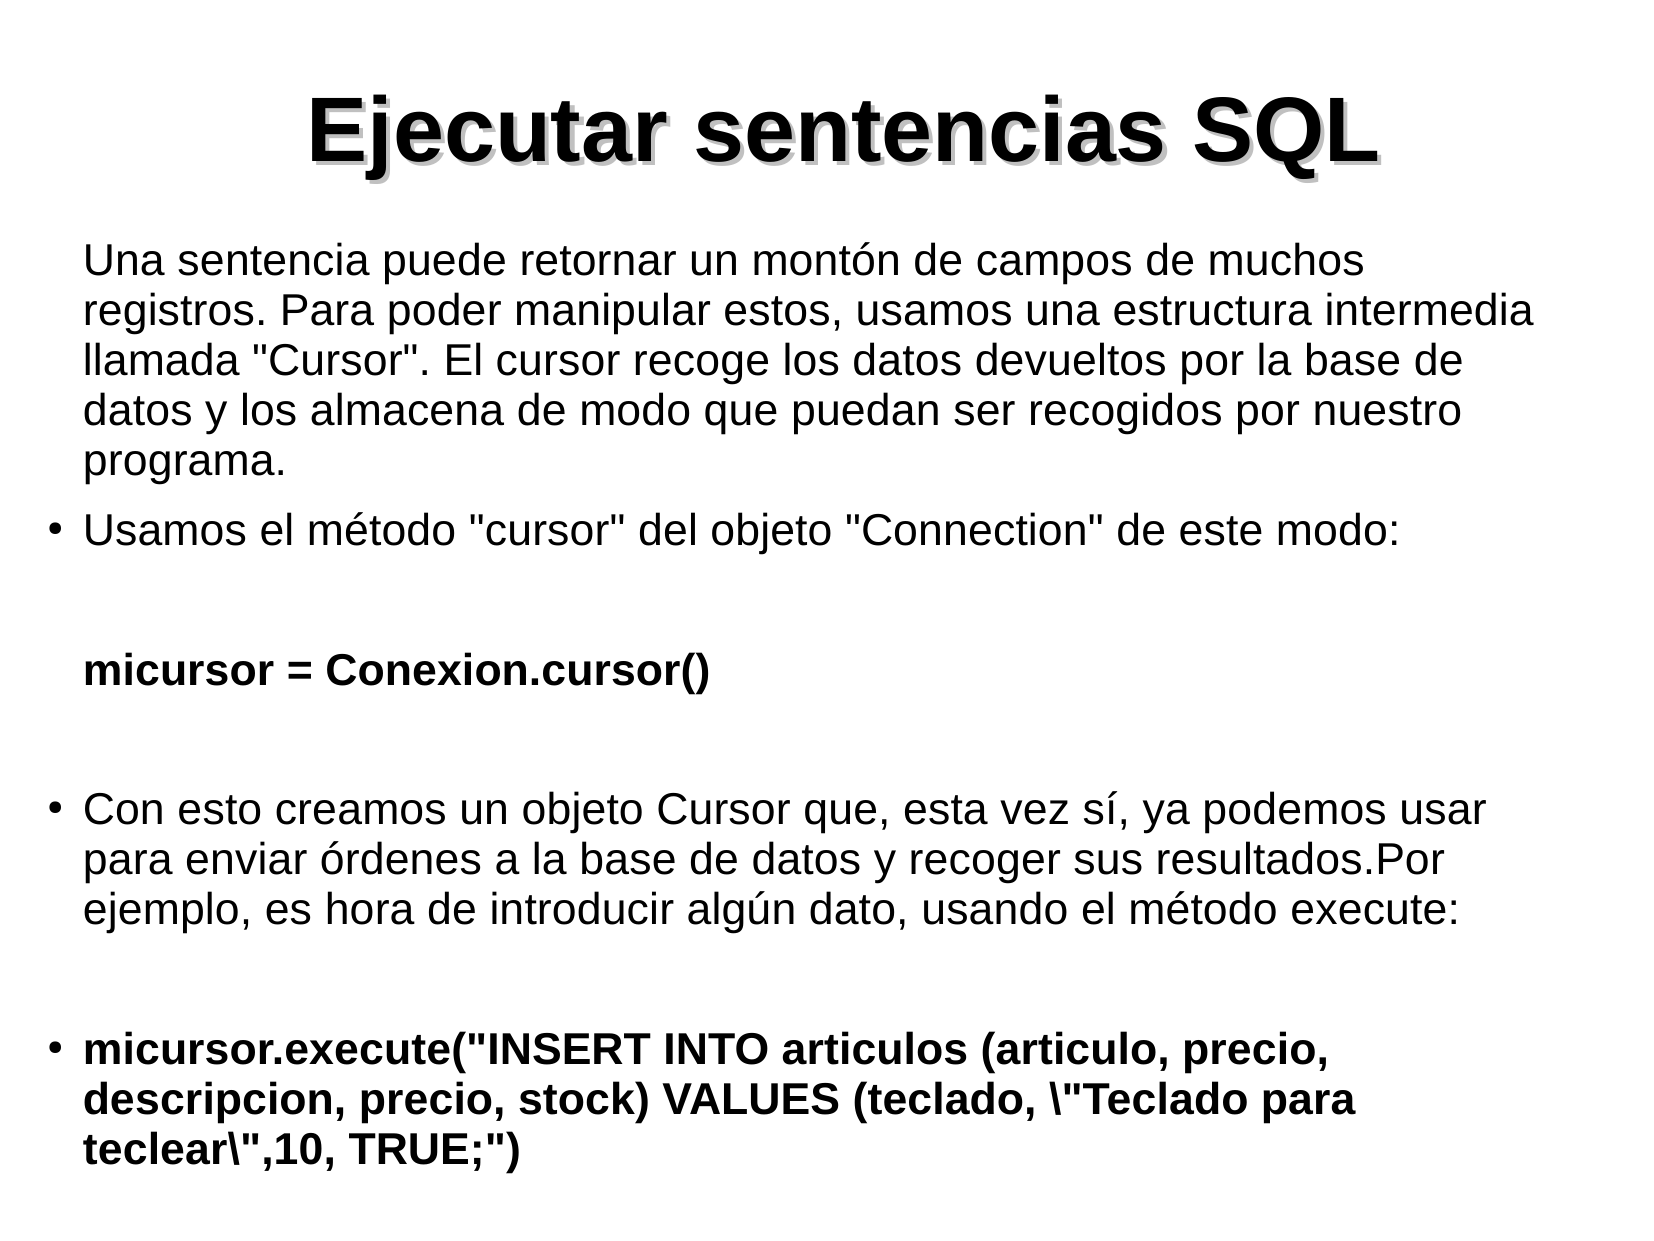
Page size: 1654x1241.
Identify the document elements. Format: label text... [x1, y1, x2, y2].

list Una sentencia puede retornar un montón de campos de muchos registros. Para poder manipular estos, usamos una estructura intermedia llamada "Cursor". El cursor recoge los datos devueltos por la base de datos y los almacena de modo que puedan ser recogidos por nuestro programa. Usamos el método "cursor" del objeto "Connection" de este modo: micursor = Conexion.cursor() Con esto creamos un objeto Cursor que, esta vez sí, ya podemos usar para enviar órdenes a la base de datos y recoger sus resultados.Por ejemplo, es hora de introducir algún dato, usando el método execute: micursor.execute("INSERT INTO articulos (articulo, precio, descripcion, precio, stock) VALUES (teclado, \"Teclado para teclear\",10, TRUE;") [35, 165, 1548, 1182]
title Ejecutar sentencias SQL [82, 25, 1571, 233]
